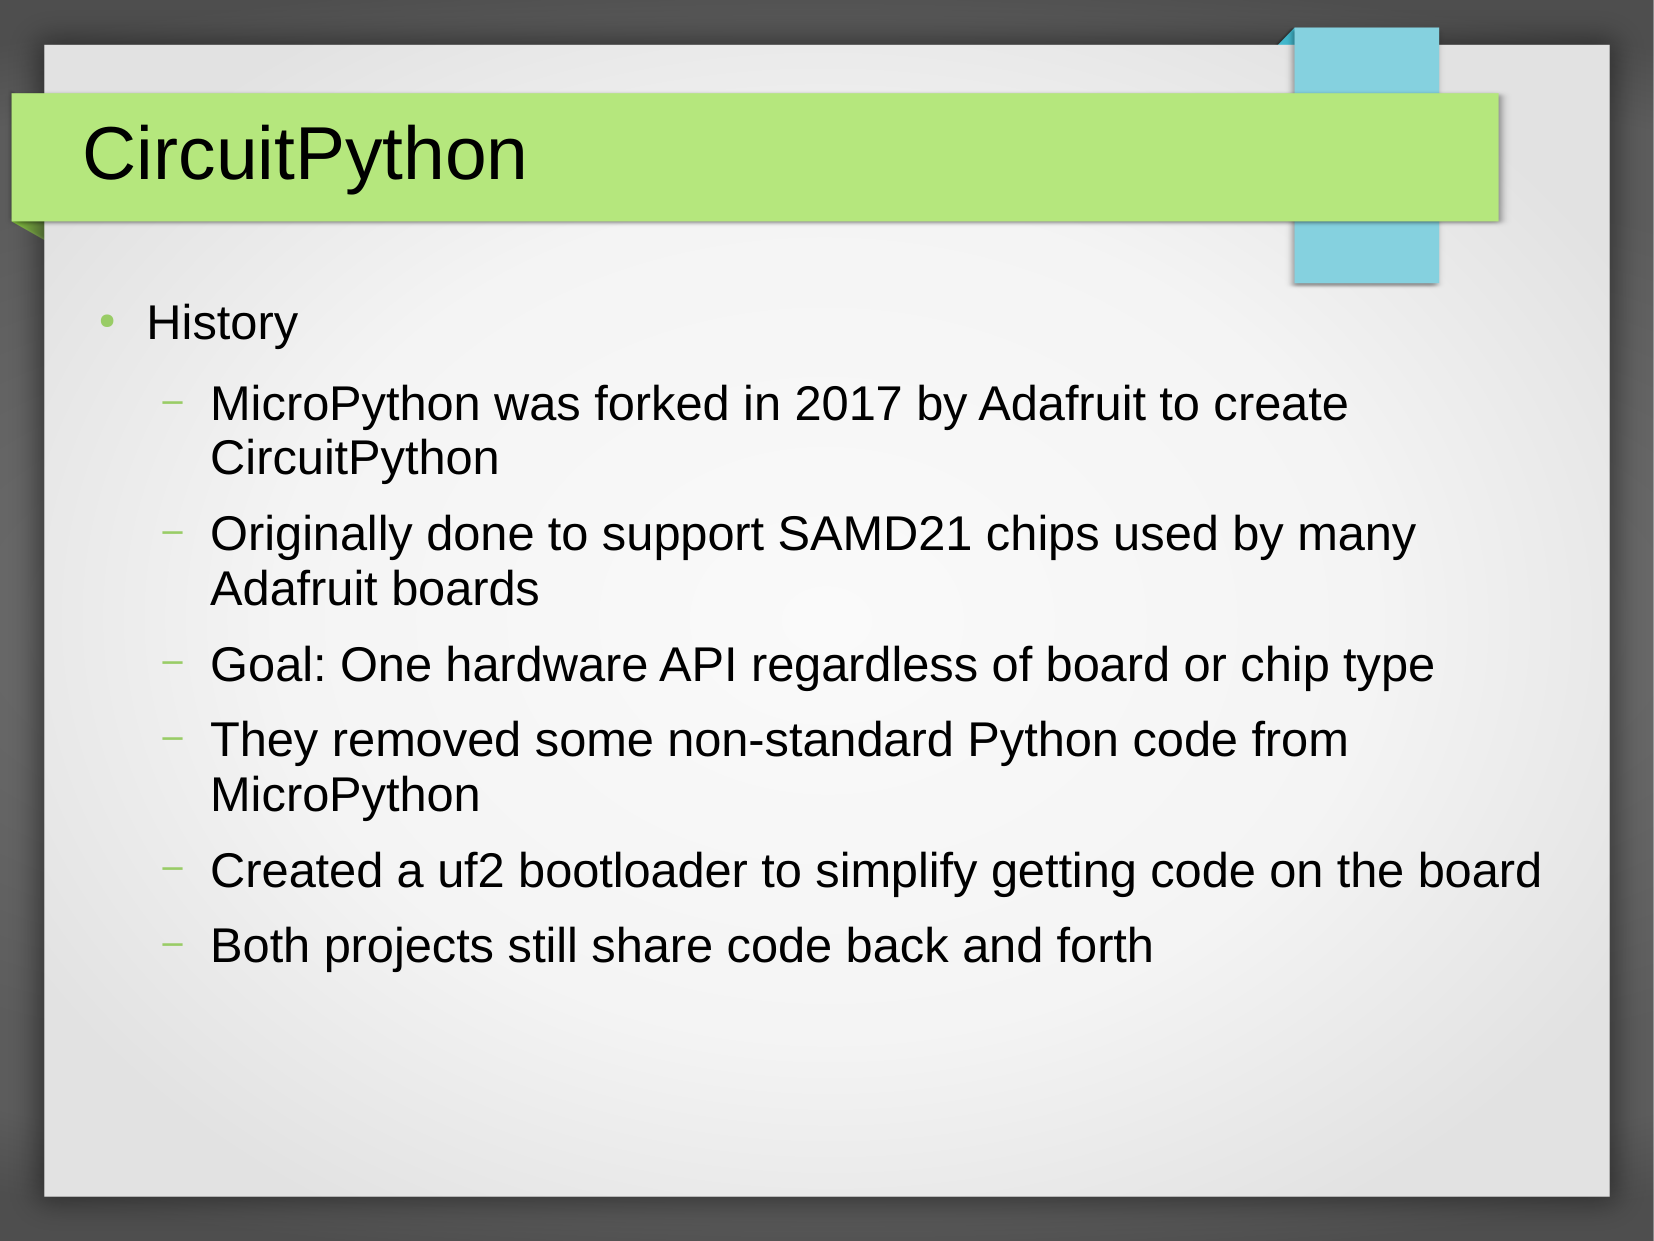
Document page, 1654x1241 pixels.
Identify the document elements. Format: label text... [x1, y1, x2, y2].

picture [0, 0, 1654, 1241]
list History MicroPython was forked in 2017 by Adafruit to create CircuitPython Originally done to support SAMD21 chips used by many Adafruit boards Goal: One hardware API regardless of board or chip type They removed some non-standard Python code from MicroPython Created a uf2 bootloader to simplify getting code on the board Both projects still share code back and forth [82, 295, 1571, 1015]
title CircuitPython [82, 94, 1264, 213]
